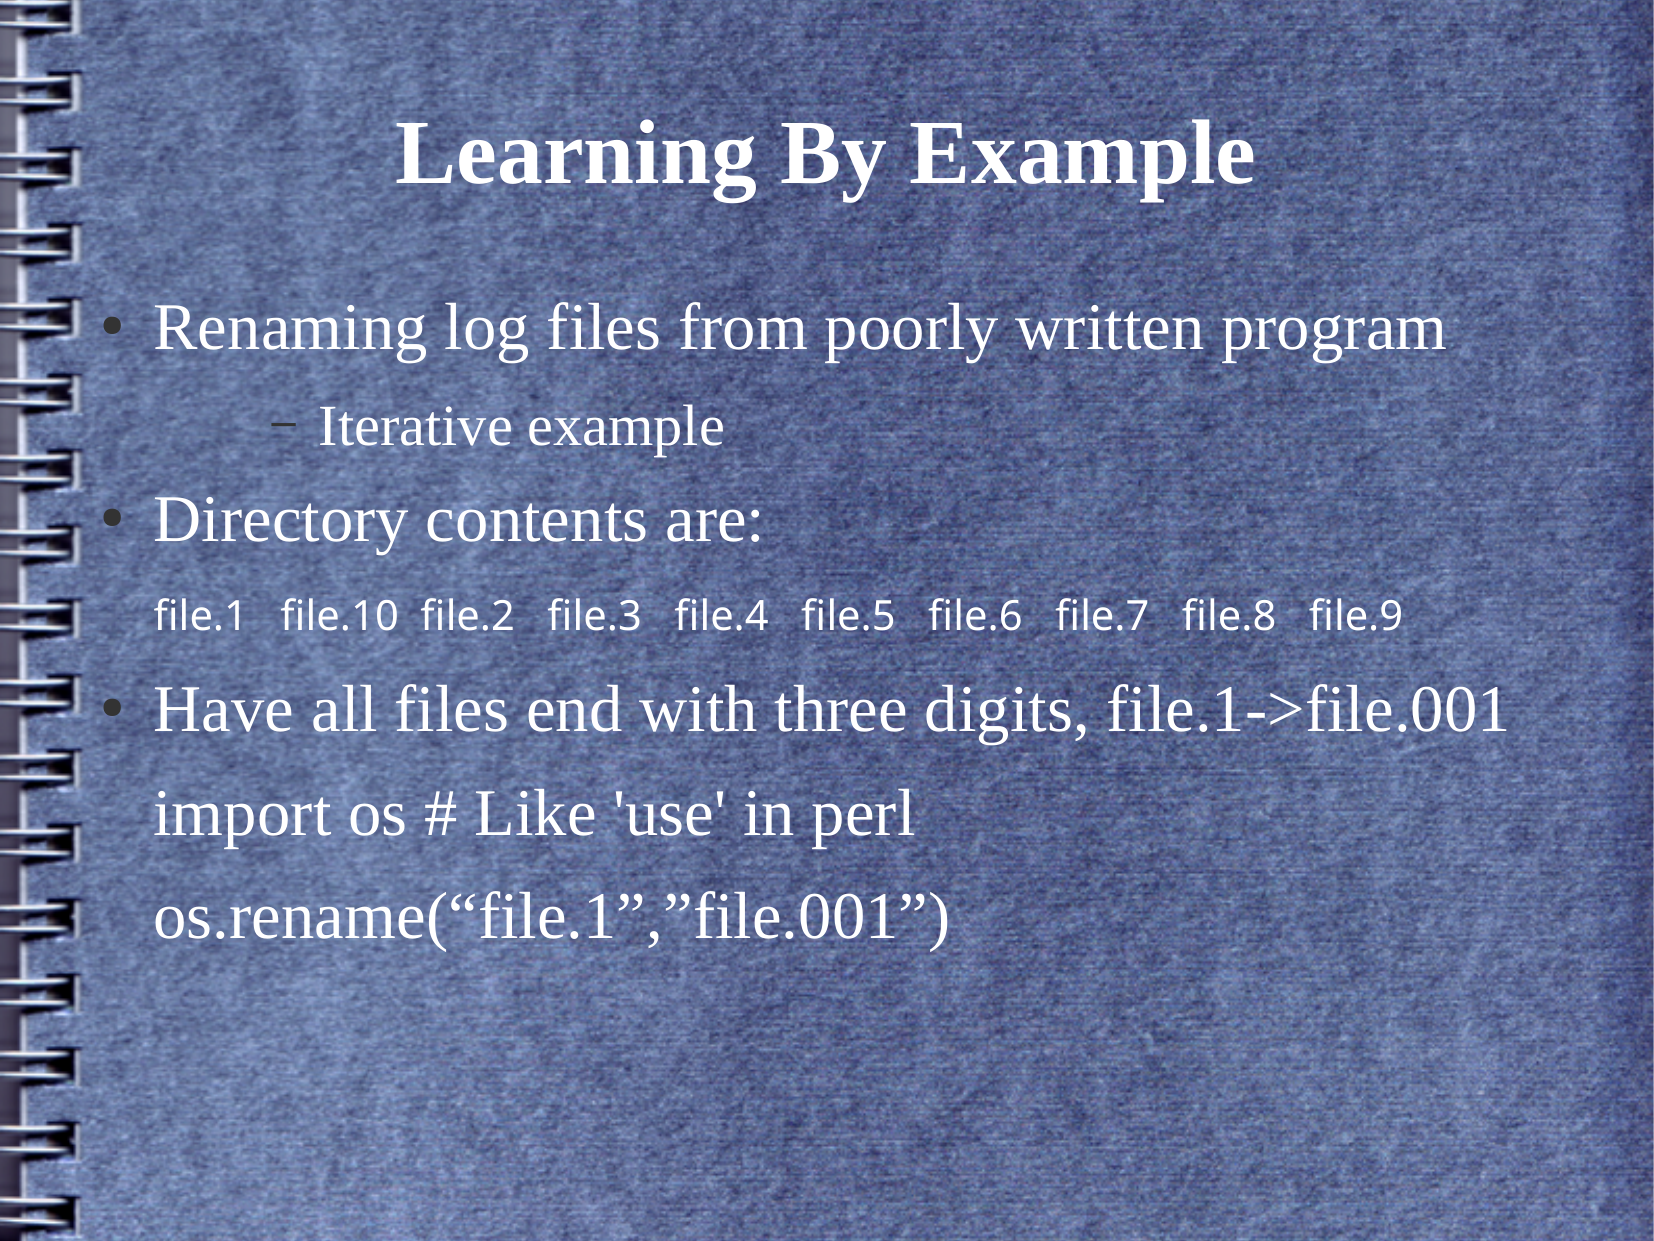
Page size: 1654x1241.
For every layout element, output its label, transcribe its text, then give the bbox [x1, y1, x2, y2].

picture [0, 0, 1654, 1241]
title Learning By Example [82, 49, 1571, 257]
list Renaming log files from poorly written program Iterative example Directory contents are: file.1 file.10 file.2 file.3 file.4 file.5 file.6 file.7 file.8 file.9 Have all files end with three digits, file.1->file.001 import os # Like 'use' in perl os.rename(“file.1”,”file.001”) [82, 290, 1571, 1160]
